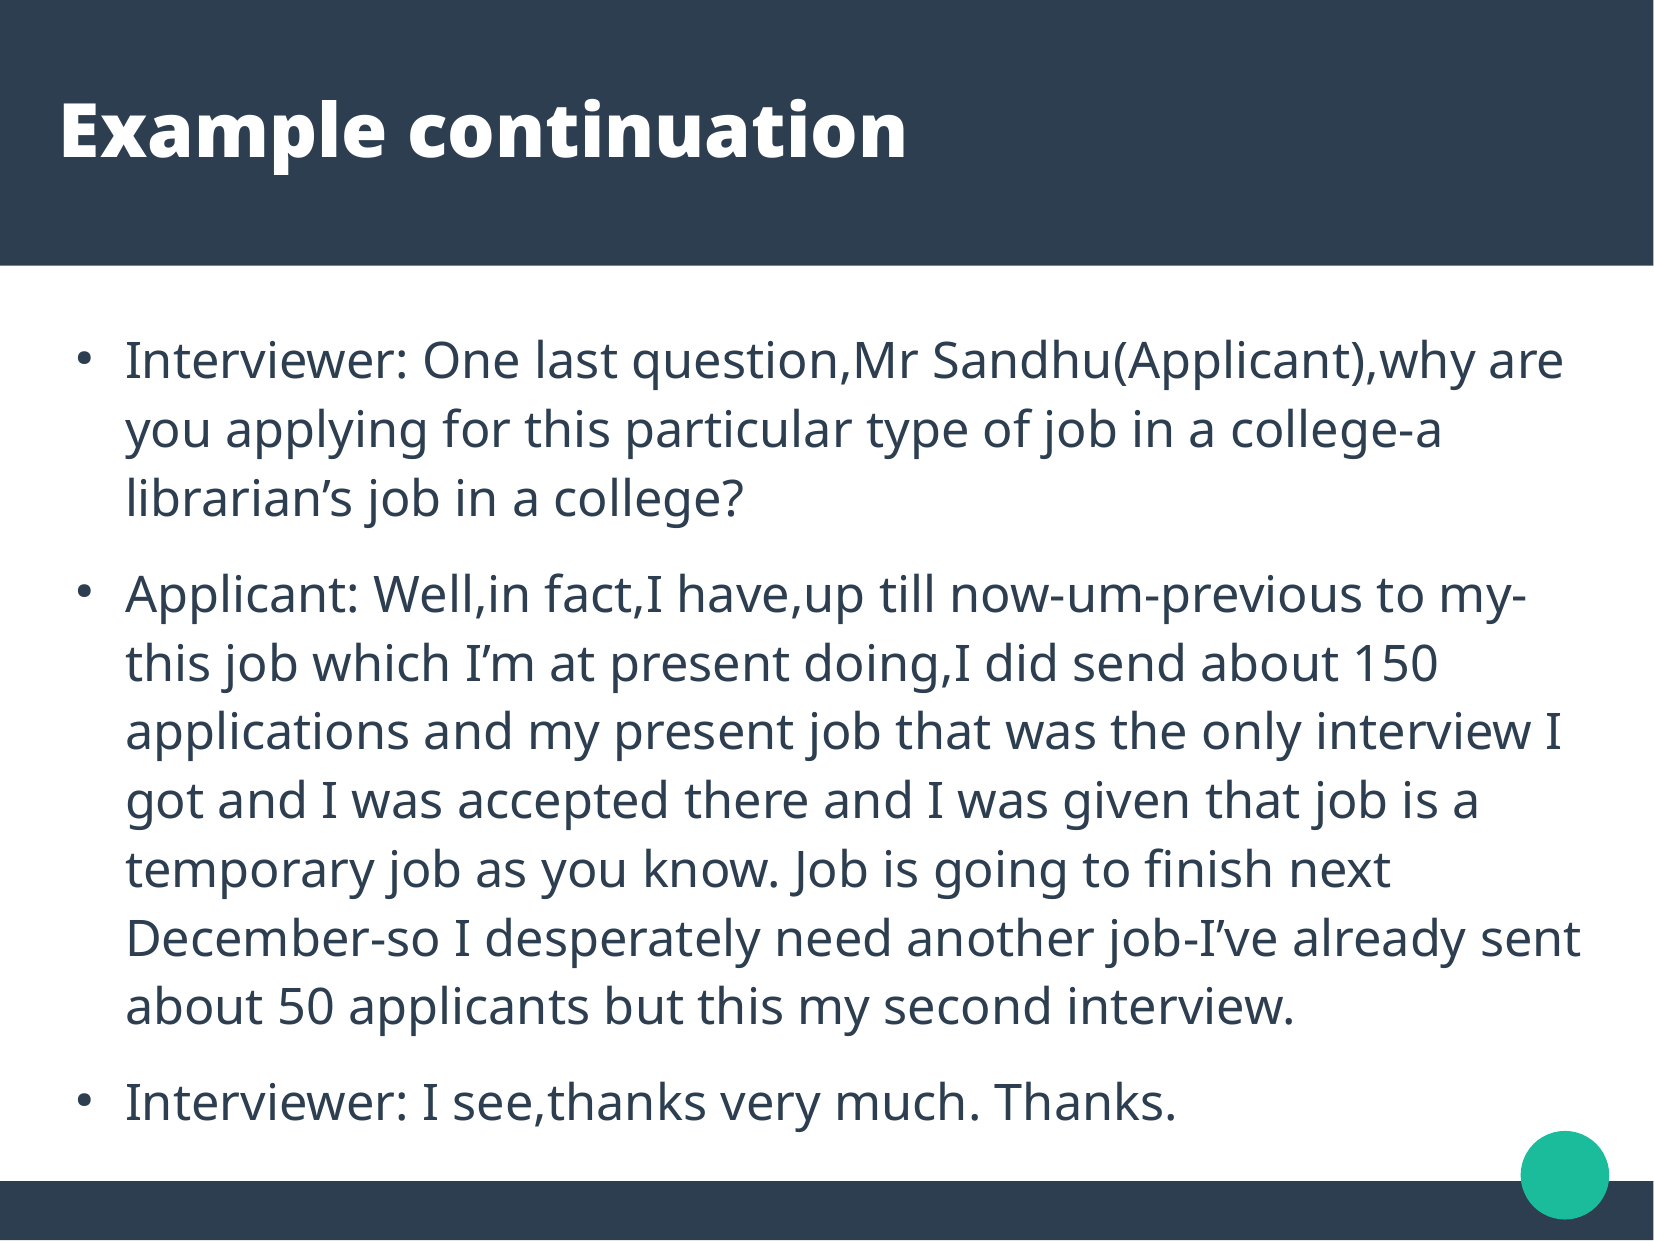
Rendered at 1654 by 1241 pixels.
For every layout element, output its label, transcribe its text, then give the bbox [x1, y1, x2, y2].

title Example continuation [59, 49, 1595, 207]
list Interviewer: One last question,Mr Sandhu(Applicant),why are you applying for this particular type of job in a college-a librarian’s job in a college? Applicant: Well,in fact,I have,up till now-um-previous to my-this job which I’m at present doing,I did send about 150 applications and my present job that was the only interview I got and I was accepted there and I was given that job is a temporary job as you know. Job is going to finish next December-so I desperately need another job-I’ve already sent about 50 applicants but this my second interview. Interviewer: I see,thanks very much. Thanks. [59, 324, 1595, 1152]
